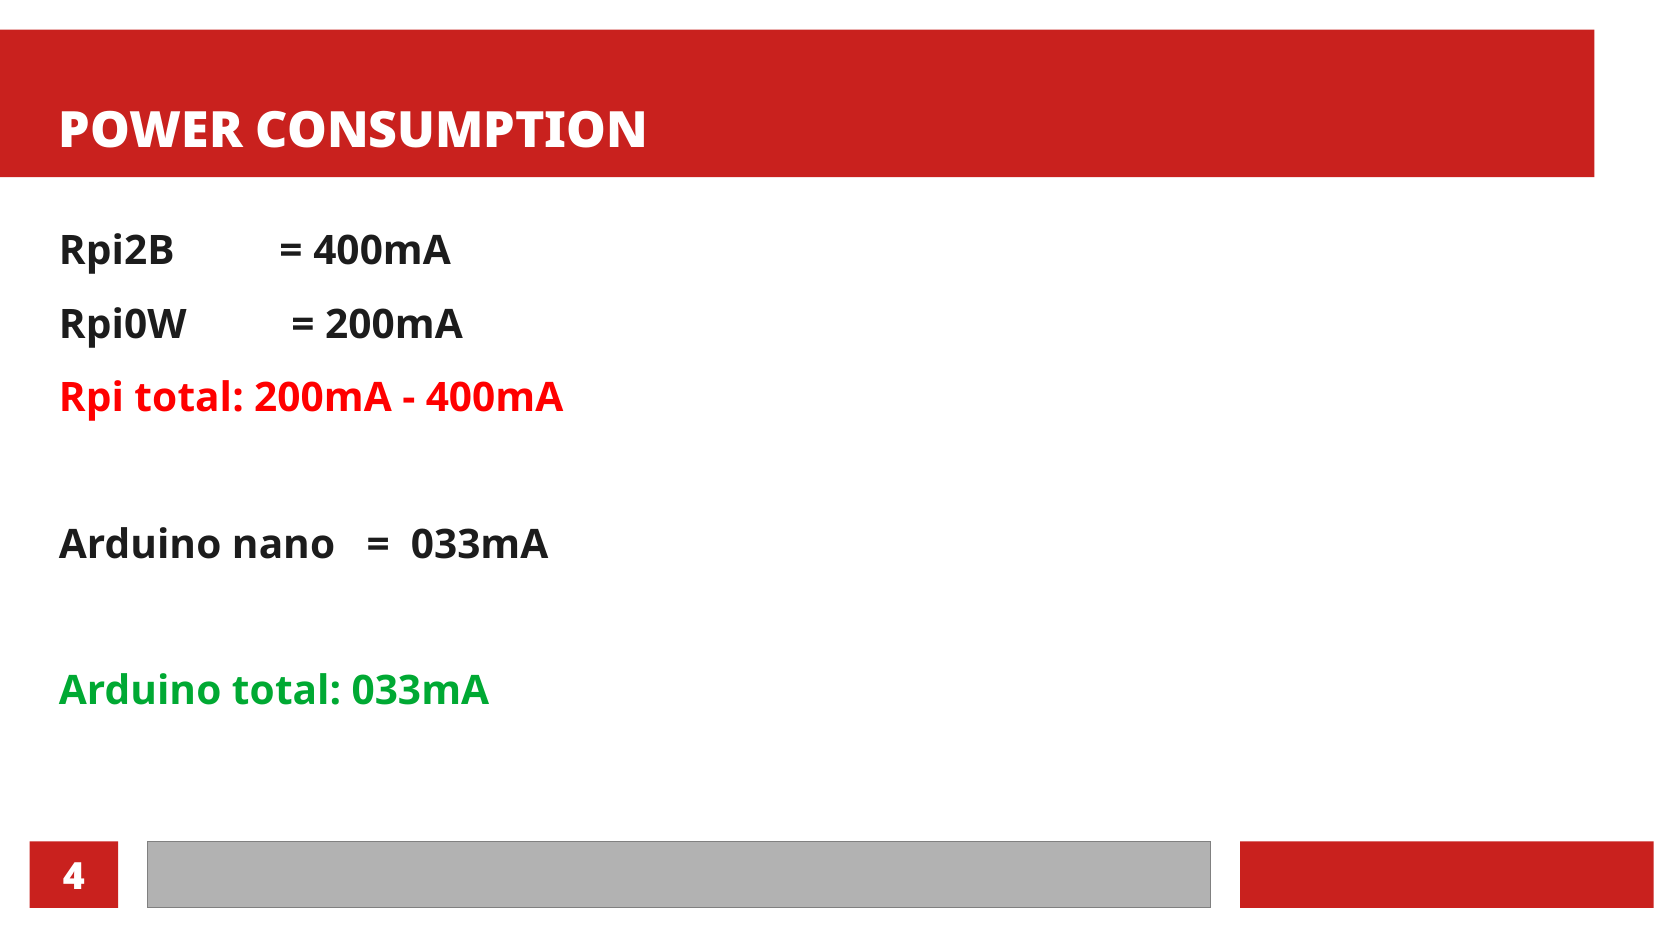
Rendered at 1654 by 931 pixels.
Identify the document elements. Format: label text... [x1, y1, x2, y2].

list Rpi2B = 400mA Rpi0W = 200mA Rpi total: 200mA - 400mA Arduino nano = 033mA Arduino total: 033mA [59, 221, 1565, 798]
title POWER CONSUMPTION [59, 44, 1595, 163]
